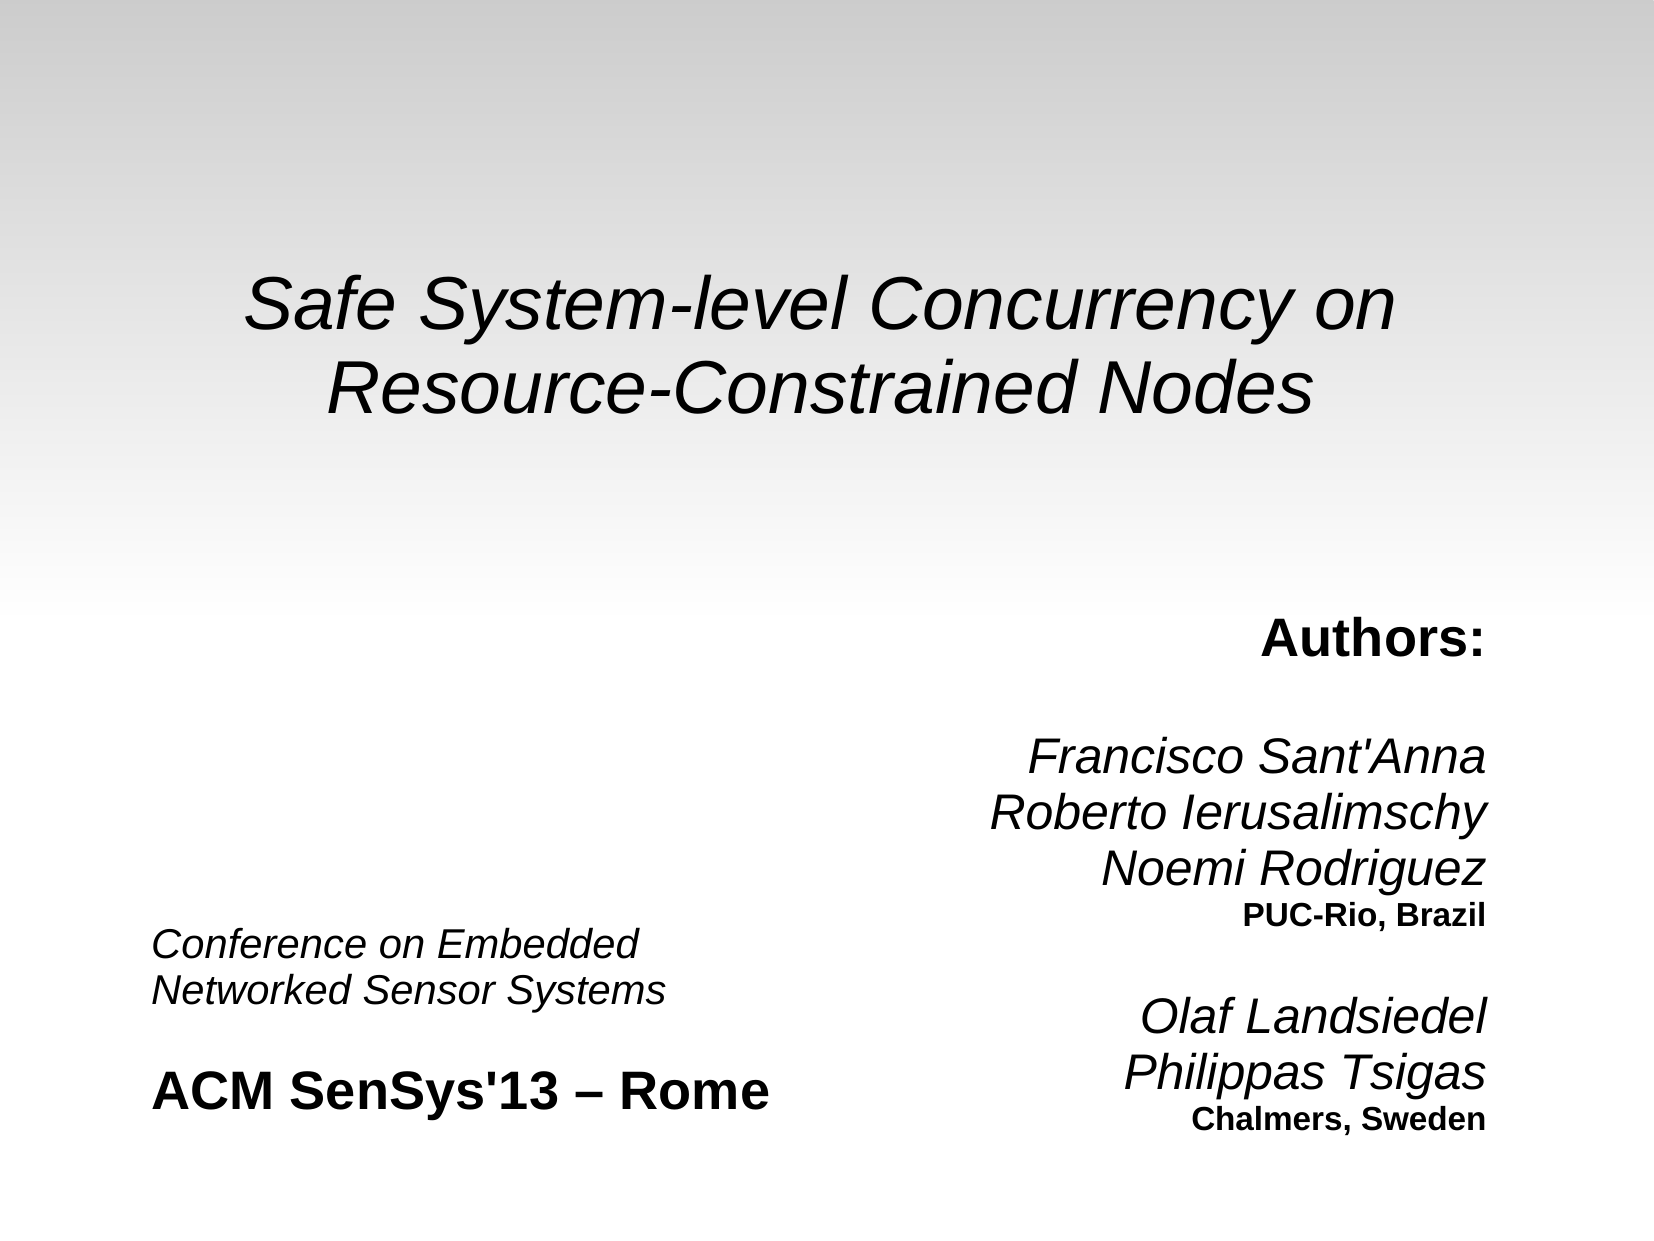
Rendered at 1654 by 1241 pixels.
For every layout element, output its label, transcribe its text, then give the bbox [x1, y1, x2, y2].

subtitle Safe System-level Concurrency on Resource-Constrained Nodes [76, 112, 1565, 579]
text_box Authors: Francisco Sant'Anna Roberto Ierusalimschy Noemi Rodriguez PUC-Rio, Brazil Olaf Landsiedel Philippas Tsigas Chalmers, Sweden [974, 600, 1530, 1150]
text_box Conference on Embedded Networked Sensor Systems ACM SenSys'13 – Rome [136, 913, 849, 1130]
